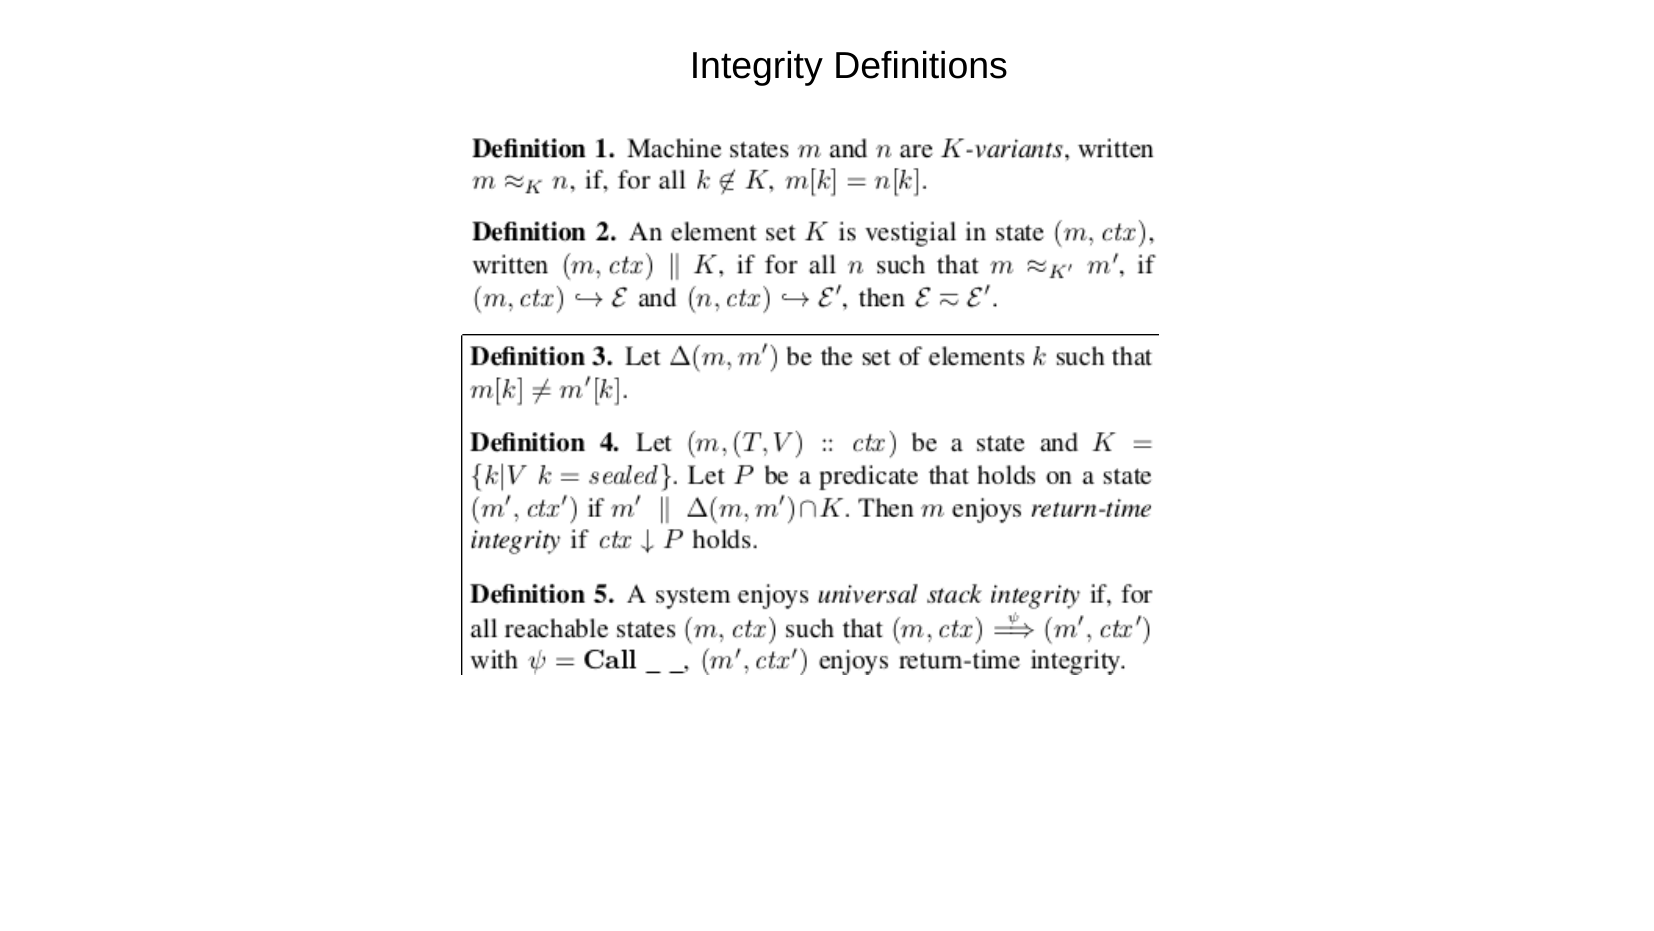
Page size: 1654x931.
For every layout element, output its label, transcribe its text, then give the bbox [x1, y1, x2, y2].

picture [460, 123, 1175, 676]
text_box Integrity Definitions [675, 37, 1023, 95]
